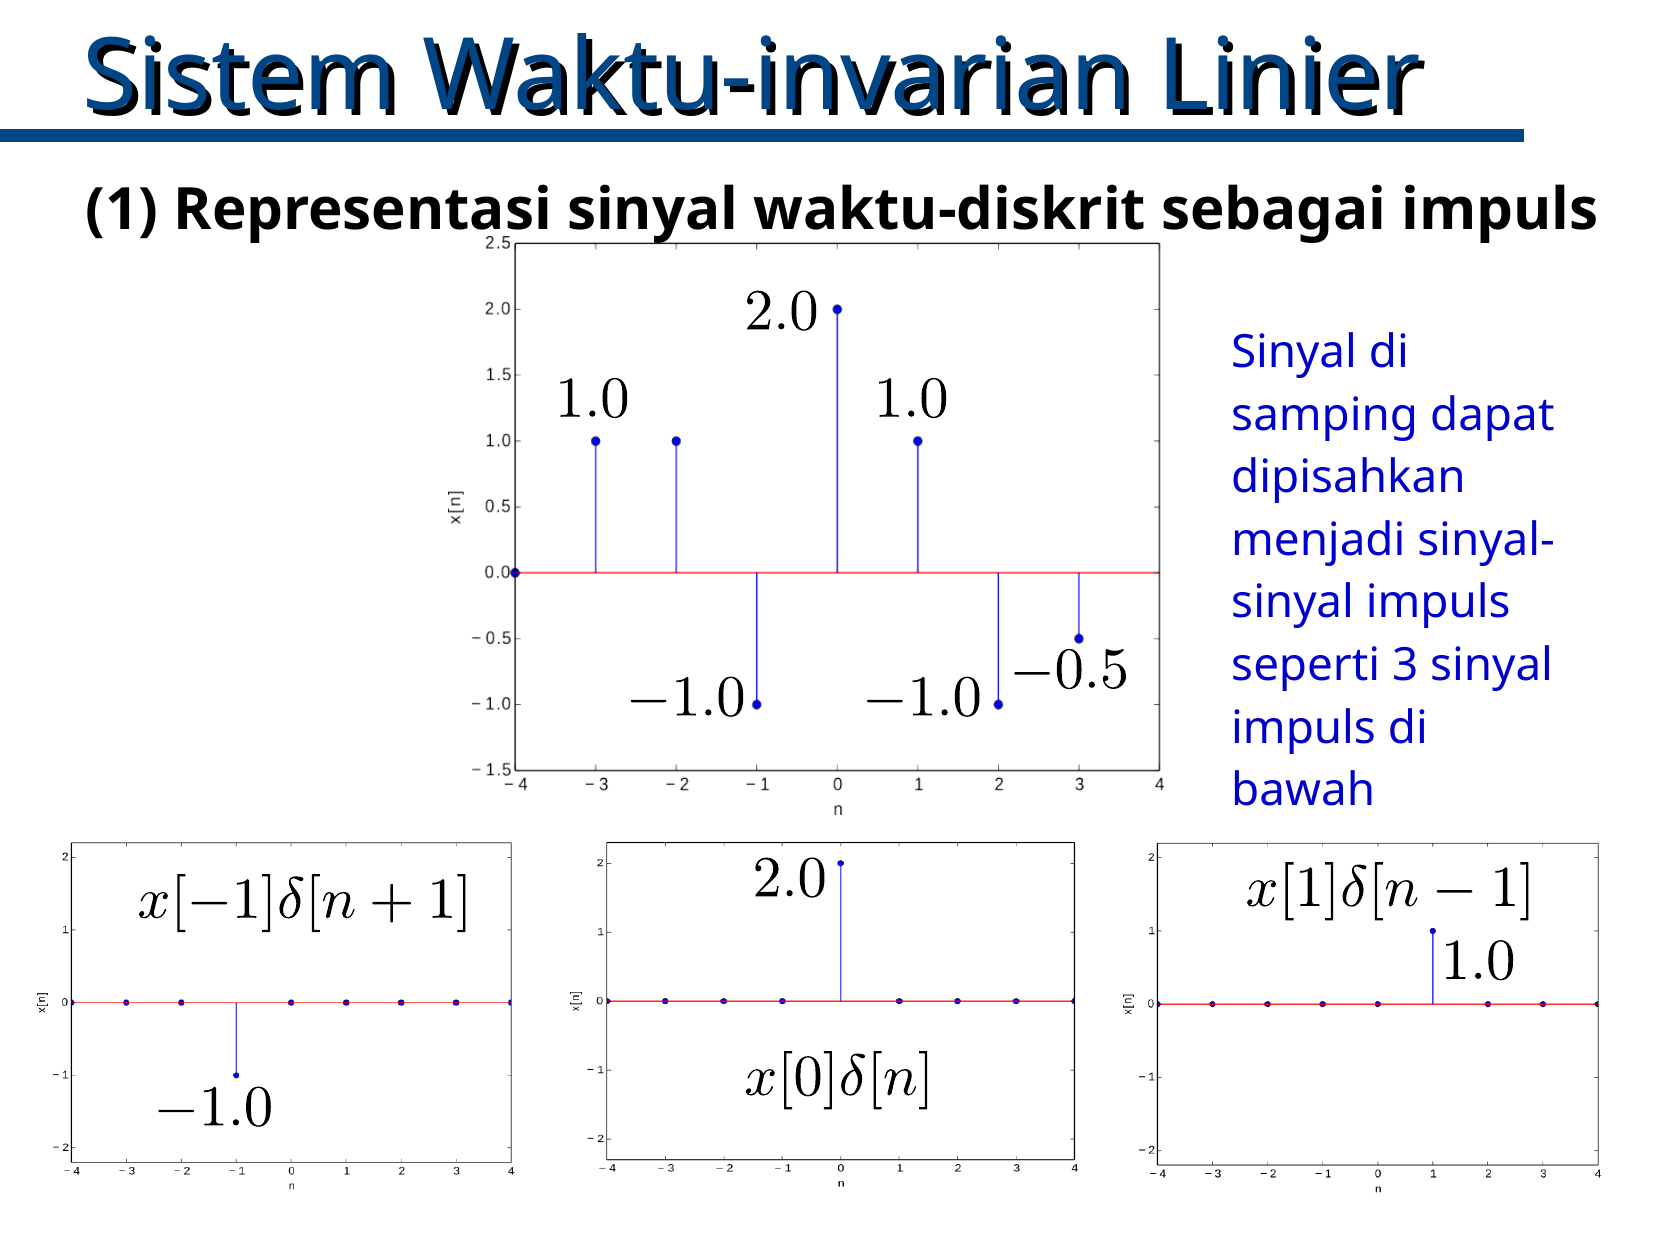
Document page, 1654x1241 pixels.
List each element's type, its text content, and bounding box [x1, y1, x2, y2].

text_box [1009, 648, 1130, 693]
text_box [137, 874, 473, 933]
text_box Representasi sinyal waktu-diskrit sebagai impuls [70, 159, 1550, 249]
text_box [1245, 862, 1536, 921]
text_box [0, 129, 1524, 142]
text_box [153, 1086, 274, 1131]
text_box [1440, 940, 1516, 981]
text_box [744, 1051, 935, 1110]
text_box [862, 676, 982, 721]
text_box [555, 377, 630, 419]
text_box [744, 290, 819, 331]
subtitle Sistem Waktu-invarian Linier [82, 14, 1441, 128]
text_box [625, 676, 746, 721]
text_box Sinyal di samping dapat dipisahkan menjadi sinyal-sinyal impuls seperti 3 sinyal impuls di bawah [1216, 311, 1595, 777]
text_box [874, 377, 949, 419]
text_box [752, 857, 827, 898]
picture [0, 236, 1654, 1205]
